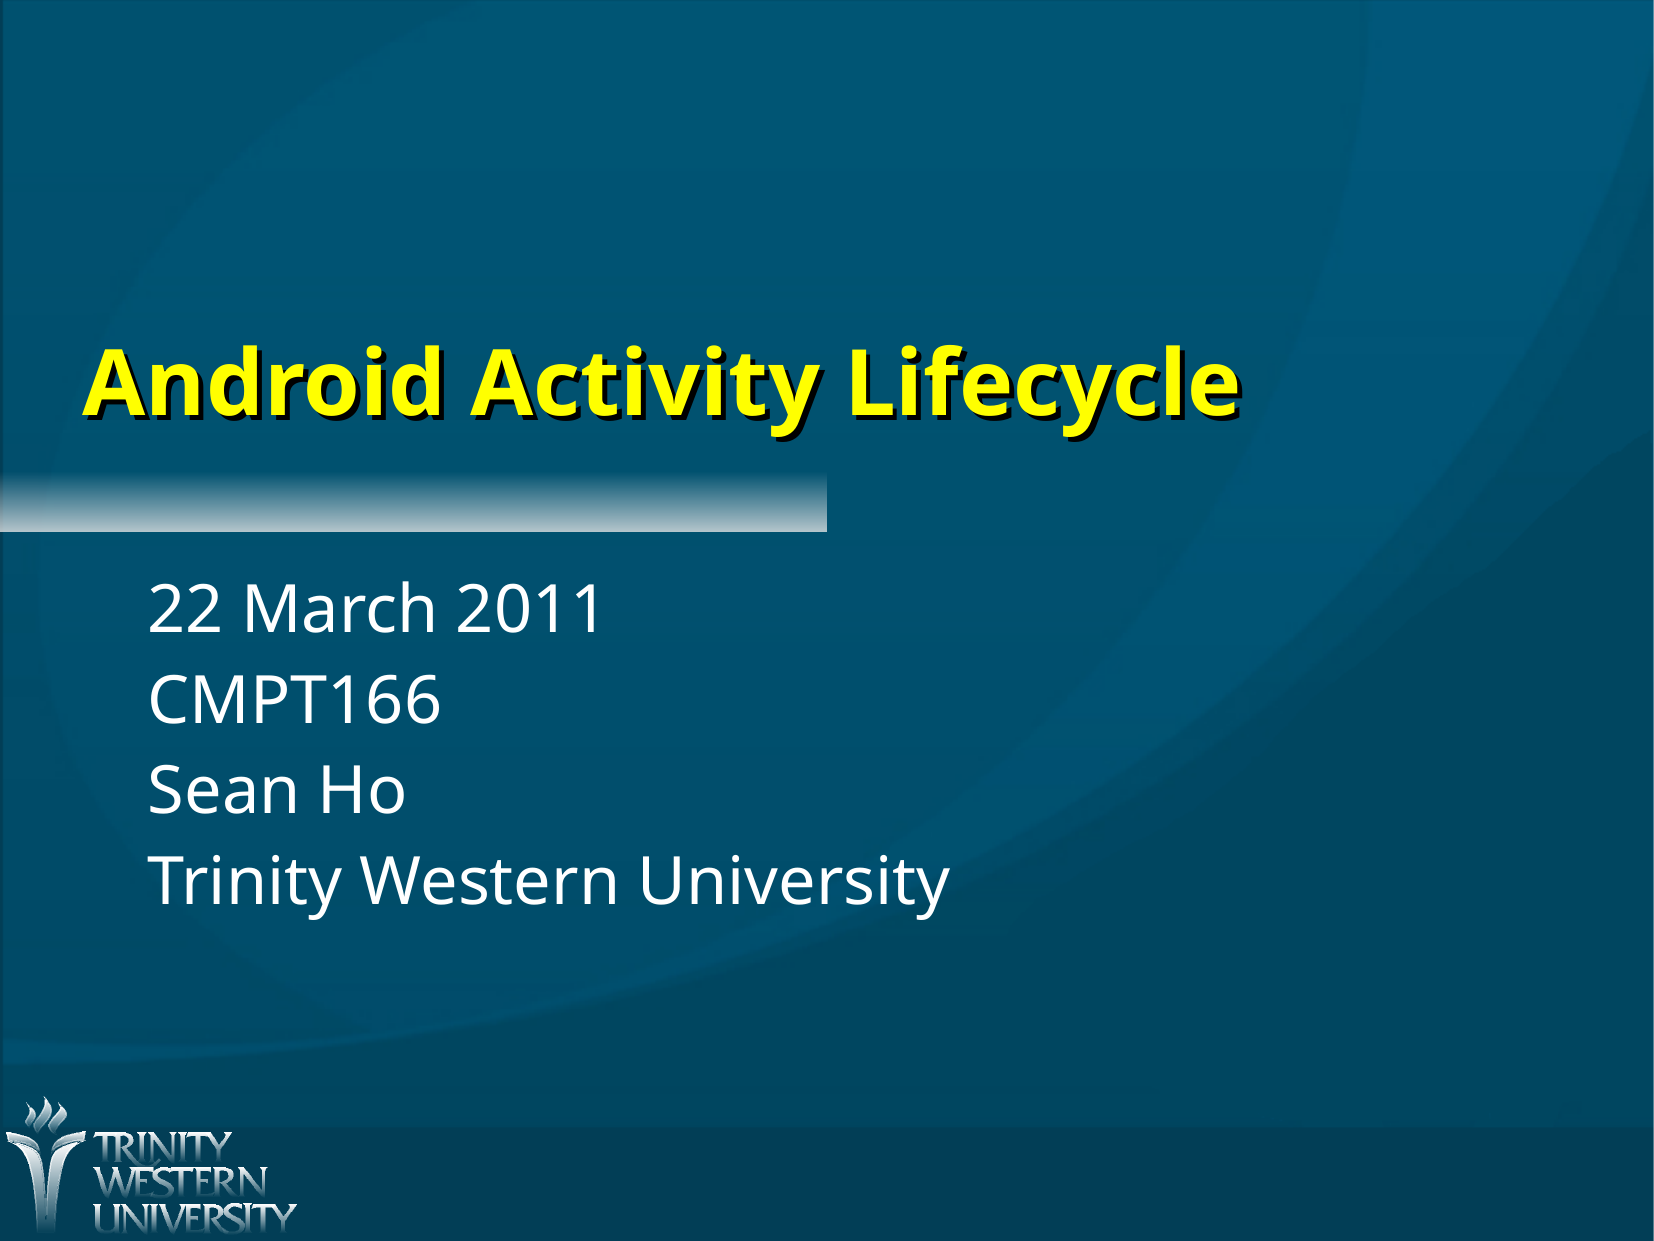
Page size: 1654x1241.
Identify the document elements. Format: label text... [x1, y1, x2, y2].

picture [38, 1227, 54, 1232]
subtitle 22 March 2011 CMPT166 Sean Ho Trinity Western University [147, 561, 1241, 1093]
title Android Activity Lifecycle [82, 49, 1571, 443]
picture [0, 474, 826, 479]
